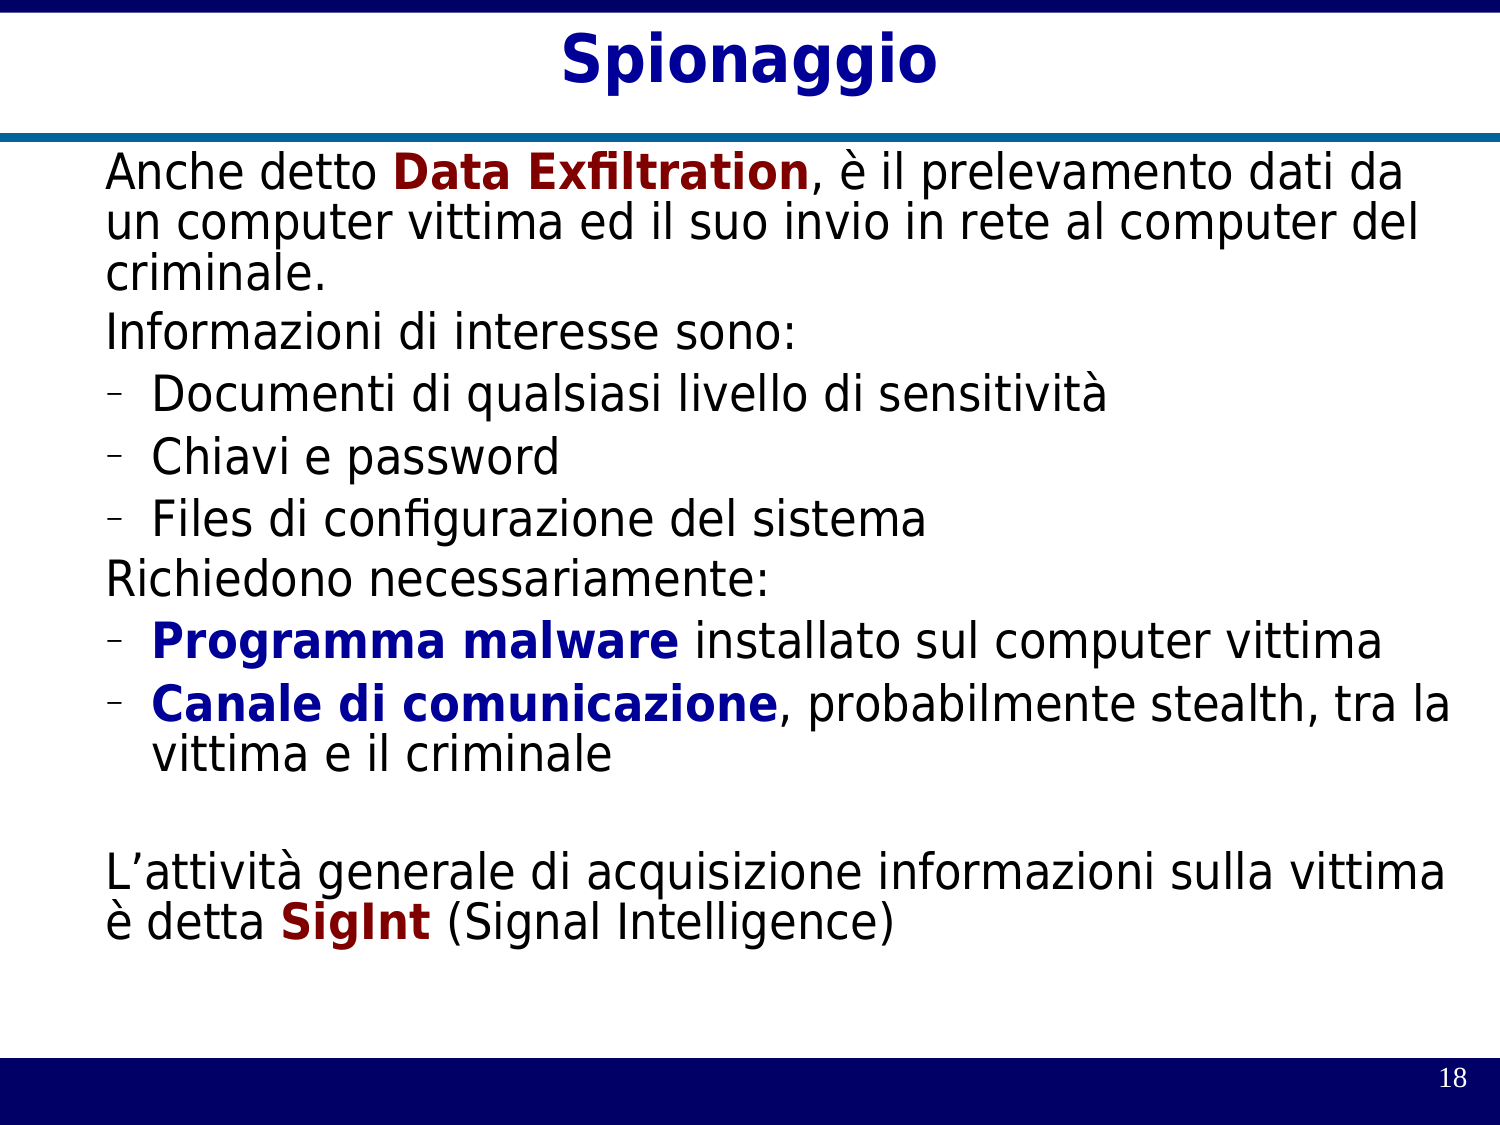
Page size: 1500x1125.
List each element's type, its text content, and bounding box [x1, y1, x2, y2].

list Anche detto Data Exfiltration, è il prelevamento dati da un computer vittima ed il suo invio in rete al computer del criminale. Informazioni di interesse sono: Documenti di qualsiasi livello di sensitività Chiavi e password Files di configurazione del sistema Richiedono necessariamente: Programma malware installato sul computer vittima Canale di comunicazione, probabilmente stealth, tra la vittima e il criminale L’attività generale di acquisizione informazioni sulla vittima è detta SigInt (Signal Intelligence) [30, 149, 1471, 1021]
title Spionaggio [30, 0, 1471, 126]
